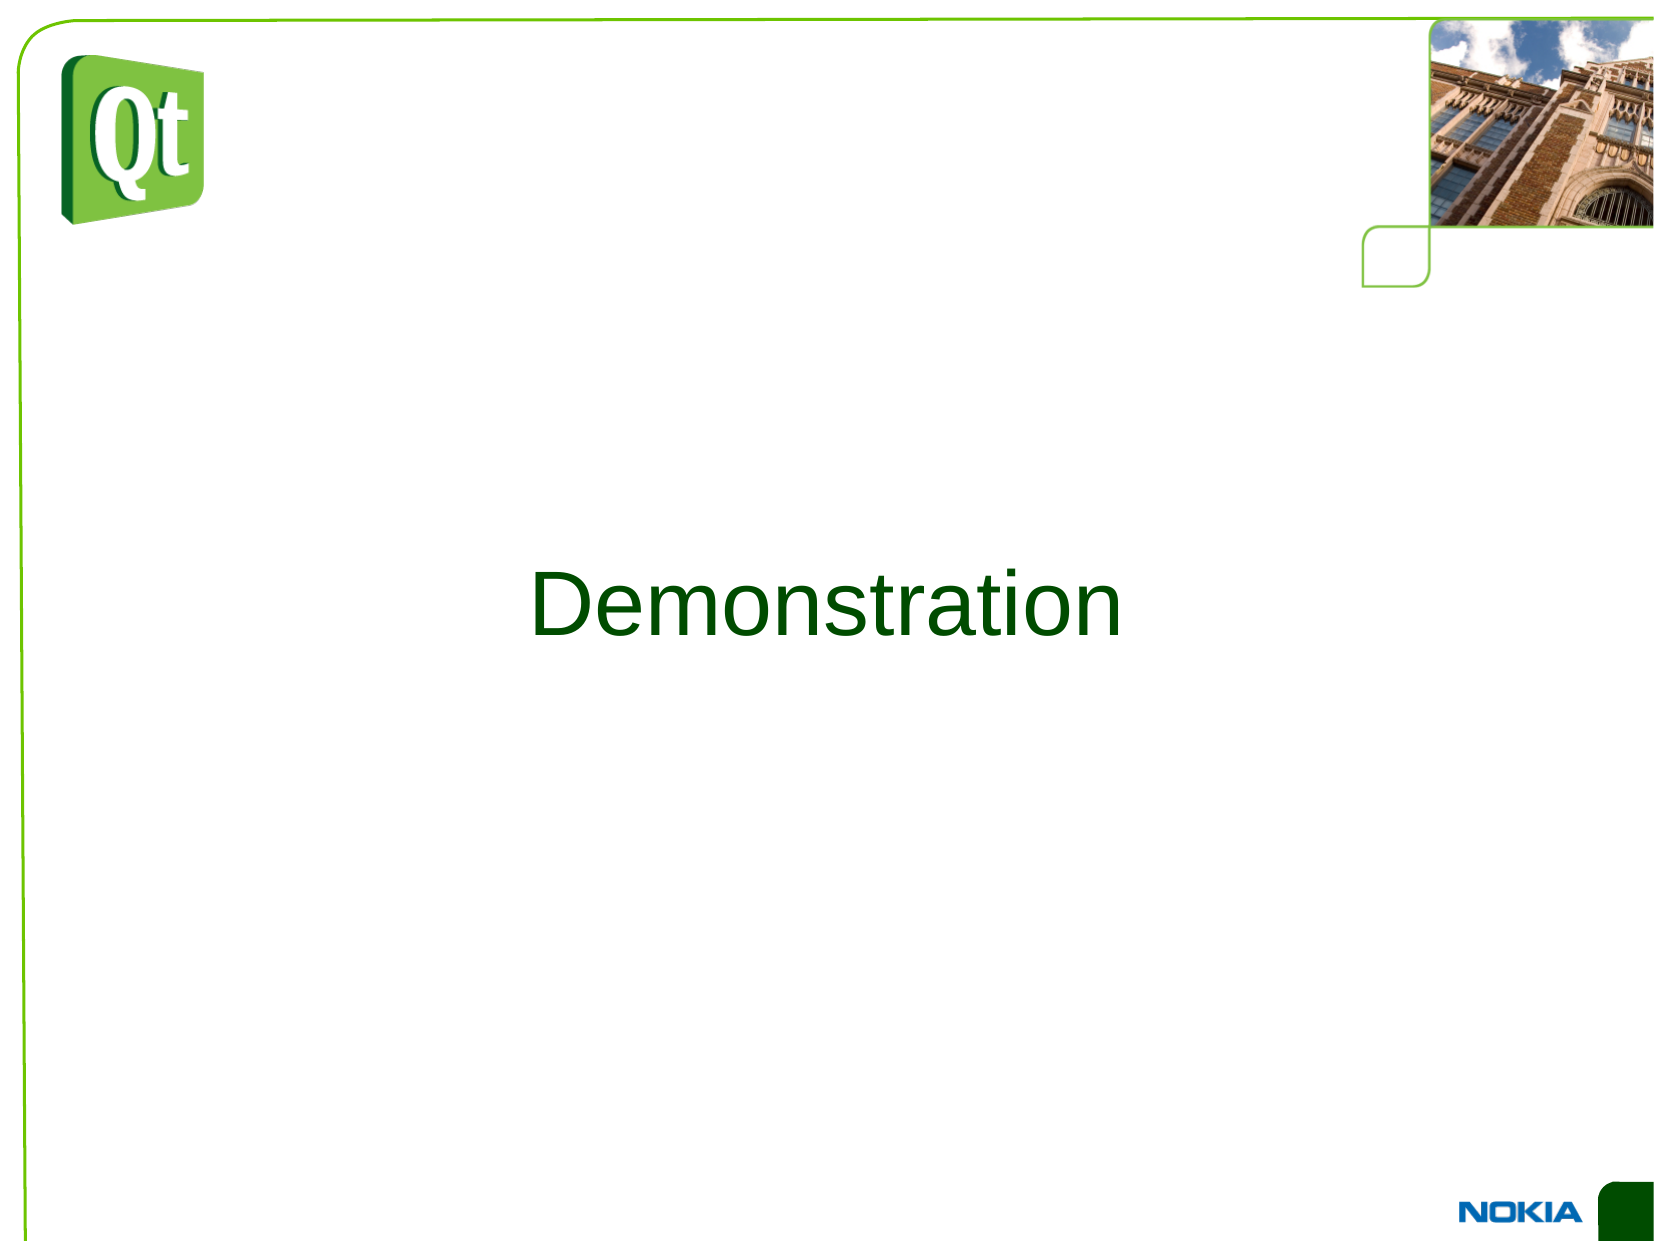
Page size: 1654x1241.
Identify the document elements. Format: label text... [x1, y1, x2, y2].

title Demonstration [82, 56, 1571, 1152]
picture [1338, 7, 1654, 308]
picture [1459, 1201, 1583, 1223]
picture [61, 55, 204, 225]
